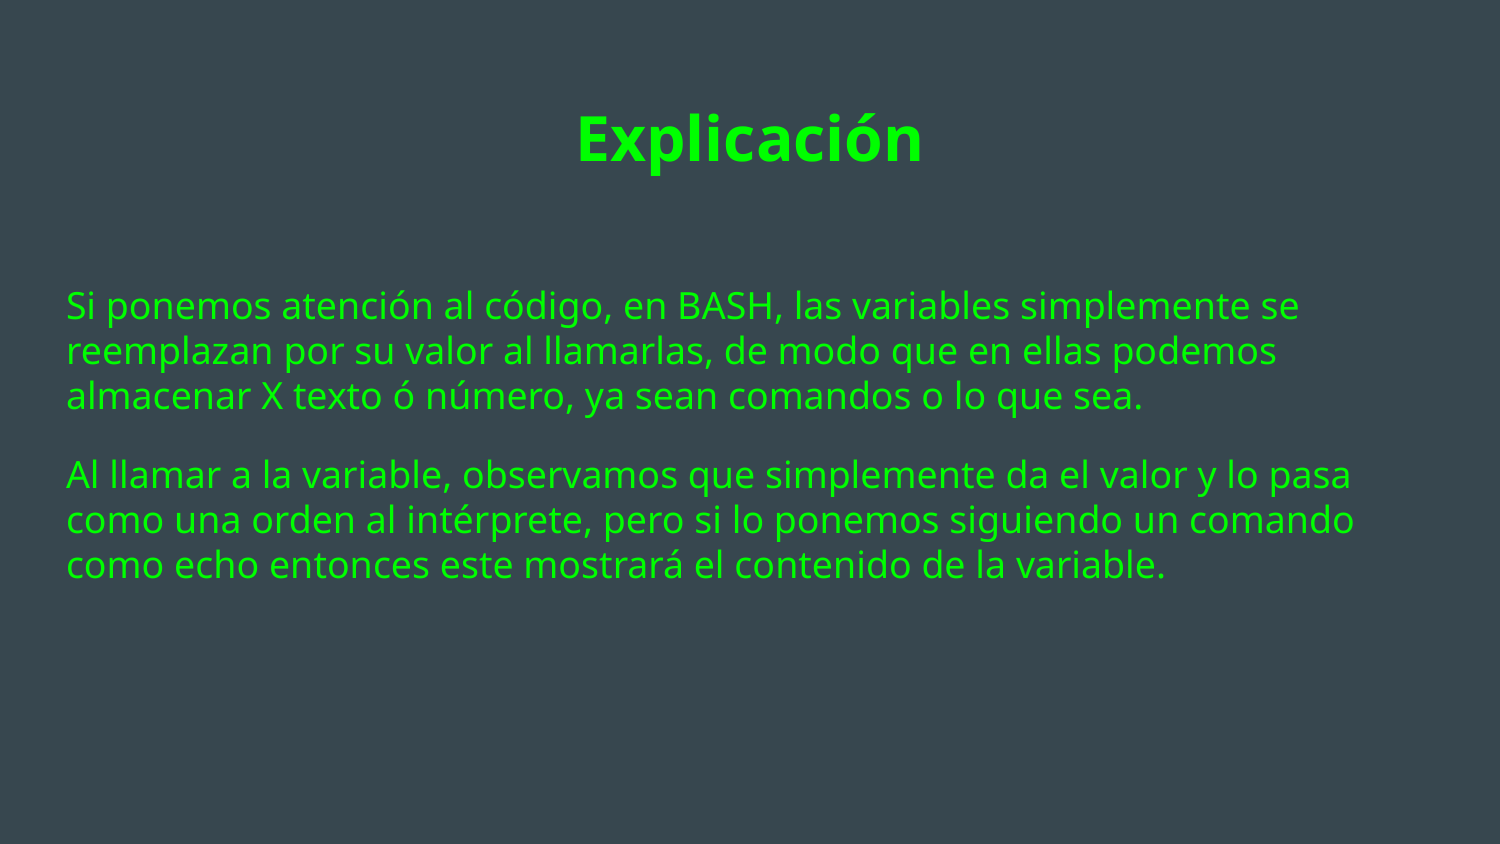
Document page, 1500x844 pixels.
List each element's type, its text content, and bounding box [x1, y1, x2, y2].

title Explicación [51, 72, 1449, 167]
list Si ponemos atención al código, en BASH, las variables simplemente se reemplazan por su valor al llamarlas, de modo que en ellas podemos almacenar X texto ó número, ya sean comandos o lo que sea. Al llamar a la variable, observamos que simplemente da el valor y lo pasa como una orden al intérprete, pero si lo ponemos siguiendo un comando como echo entonces este mostrará el contenido de la variable. [51, 189, 1449, 750]
